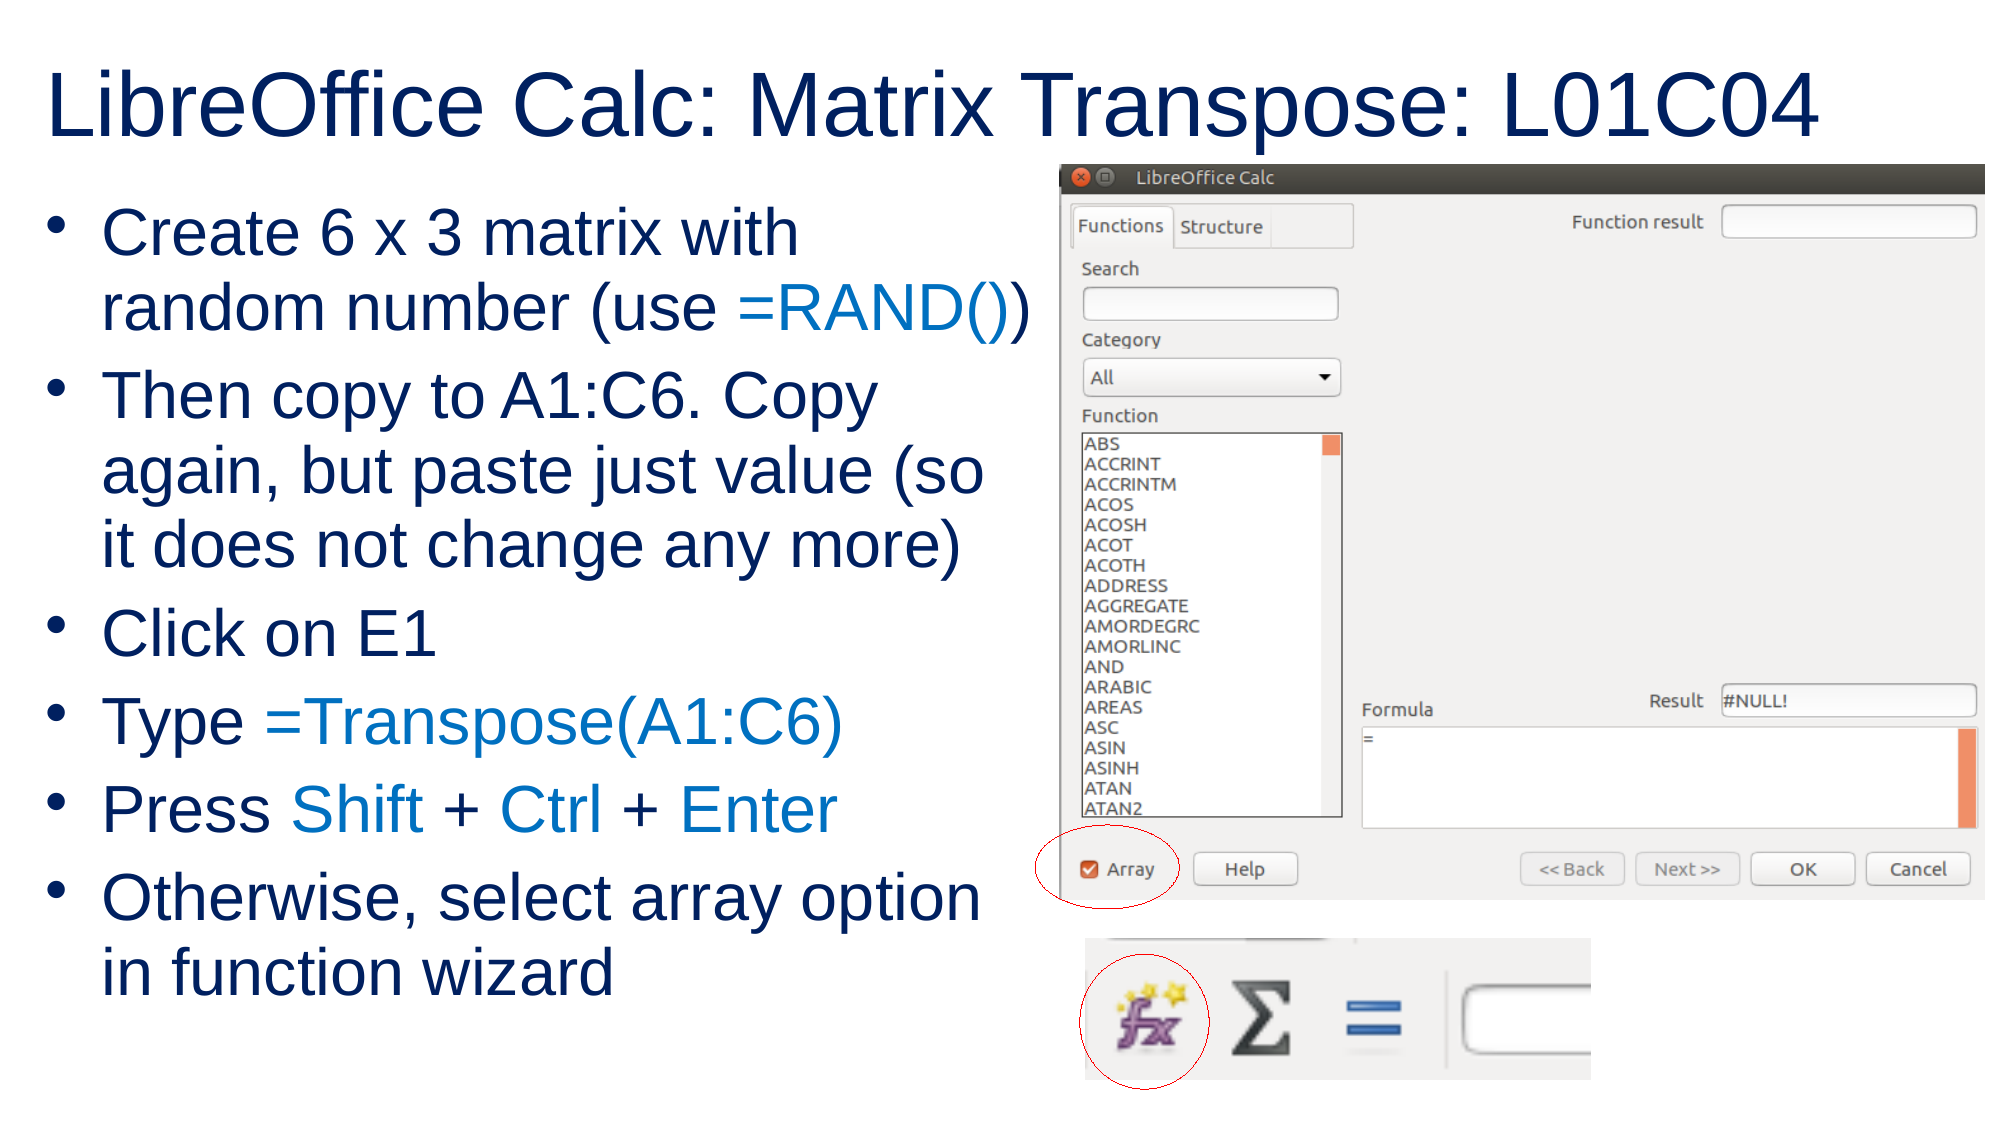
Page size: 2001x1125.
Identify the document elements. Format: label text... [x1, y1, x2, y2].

title LibreOffice Calc: Matrix Transpose: L01C04 [45, 44, 1966, 165]
picture [1059, 164, 1985, 901]
picture [1085, 938, 1591, 1081]
list Create 6 x 3 matrix with random number (use =RAND()) Then copy to A1:C6. Copy again, but paste just value (so it does not change any more) Click on E1 Type =Transpose(A1:C6) Press Shift + Ctrl + Enter Otherwise, select array option in function wizard [45, 195, 1036, 1125]
